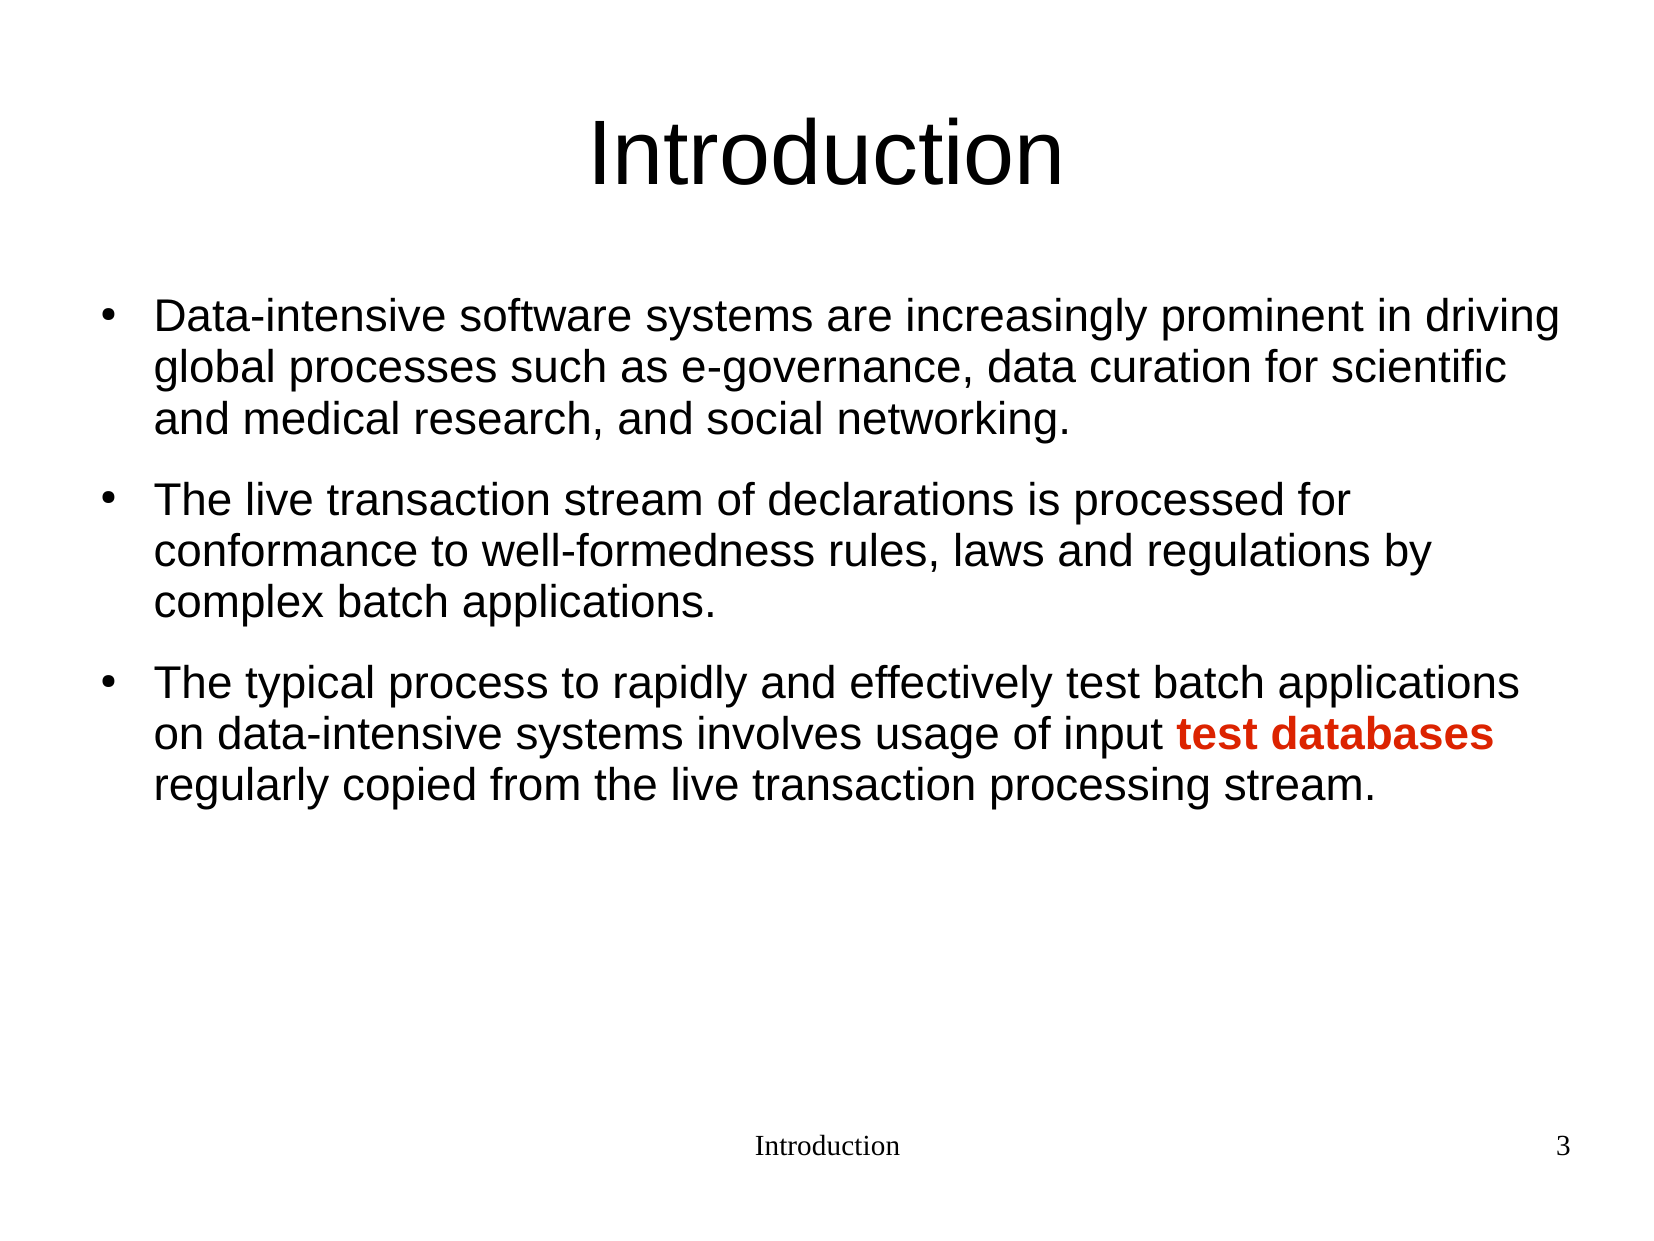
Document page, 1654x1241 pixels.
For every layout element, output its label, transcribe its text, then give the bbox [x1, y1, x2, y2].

list Data-intensive software systems are increasingly prominent in driving global processes such as e-governance, data curation for scientific and medical research, and social networking. The live transaction stream of declarations is processed for conformance to well-formedness rules, laws and regulations by complex batch applications. The typical process to rapidly and effectively test batch applications on data-intensive systems involves usage of input test databases regularly copied from the live transaction processing stream. [82, 290, 1571, 1010]
title Introduction [82, 49, 1571, 257]
